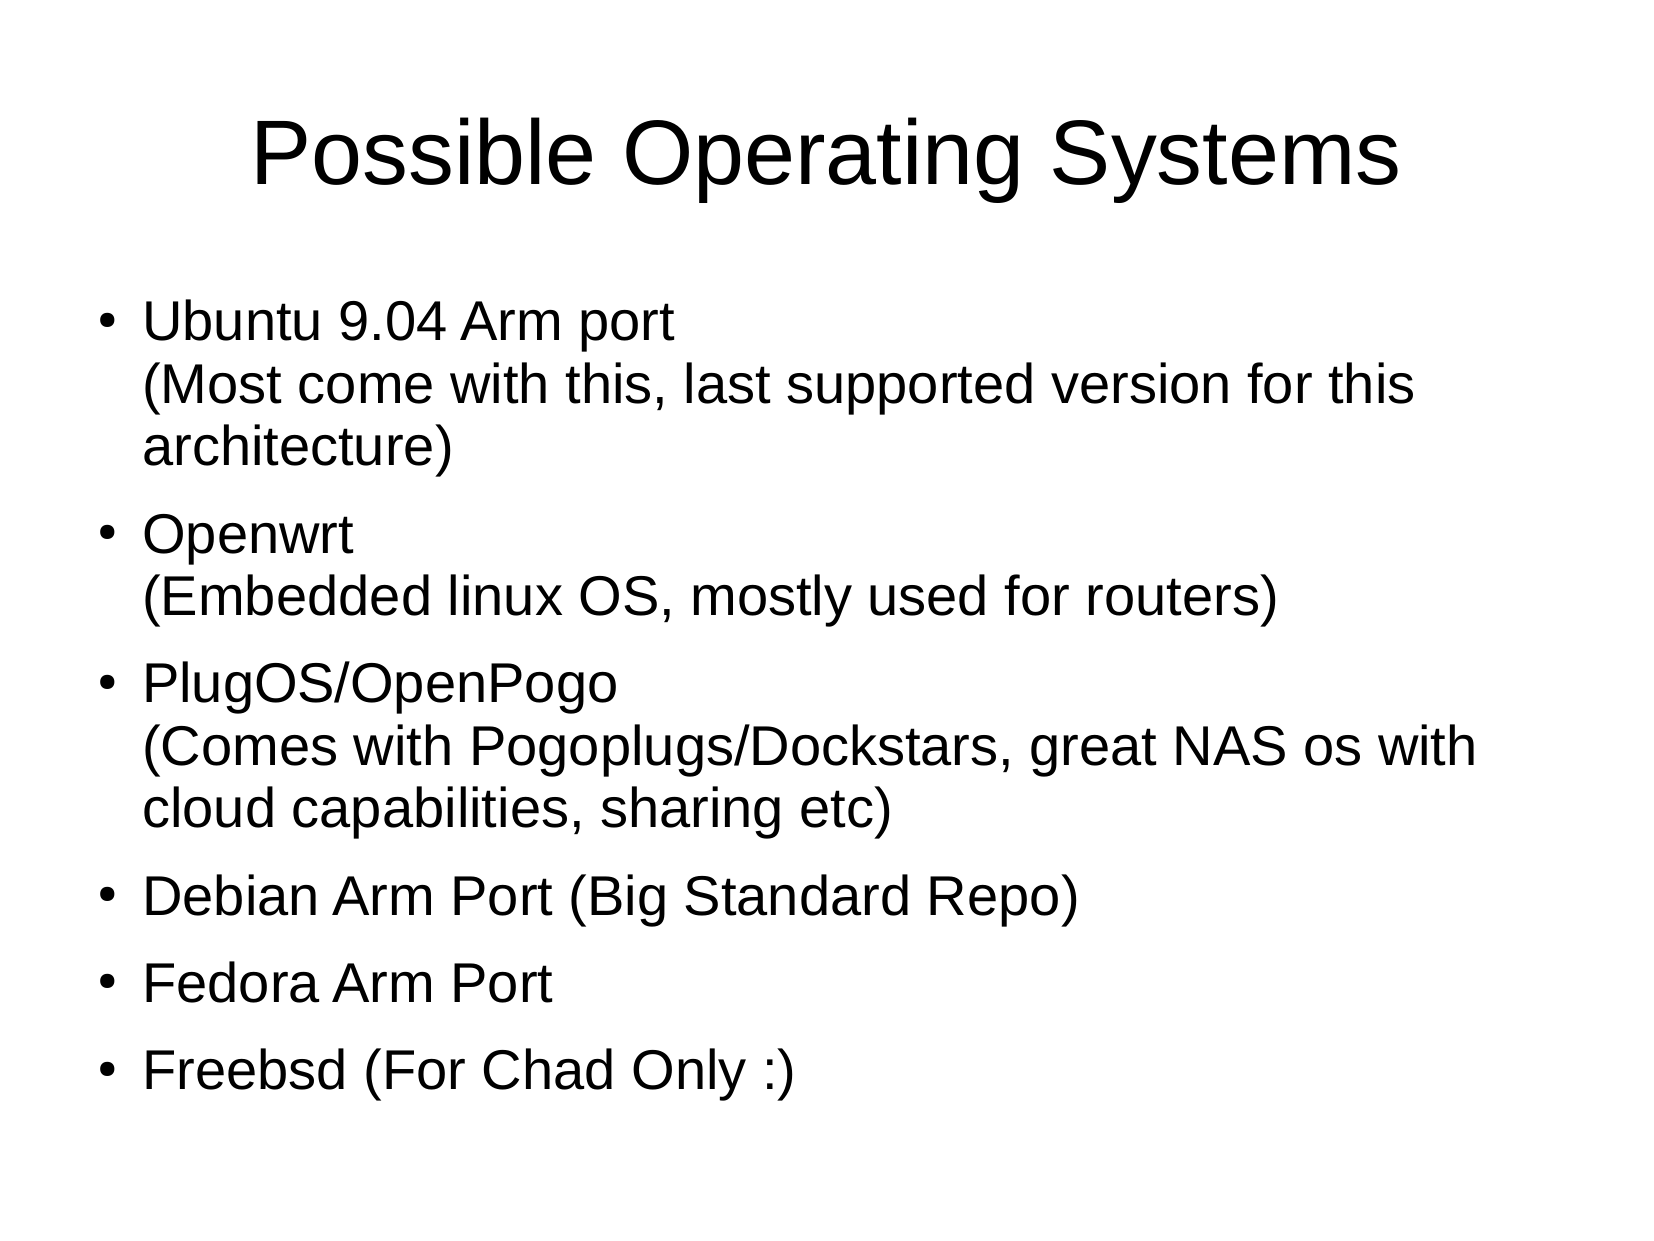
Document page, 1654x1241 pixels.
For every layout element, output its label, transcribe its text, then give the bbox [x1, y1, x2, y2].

title Possible Operating Systems [82, 56, 1571, 250]
list Ubuntu 9.04 Arm port (Most come with this, last supported version for this architecture) Openwrt (Embedded linux OS, mostly used for routers) PlugOS/OpenPogo (Comes with Pogoplugs/Dockstars, great NAS os with cloud capabilities, sharing etc) Debian Arm Port (Big Standard Repo) Fedora Arm Port Freebsd (For Chad Only :) [82, 290, 1571, 1109]
